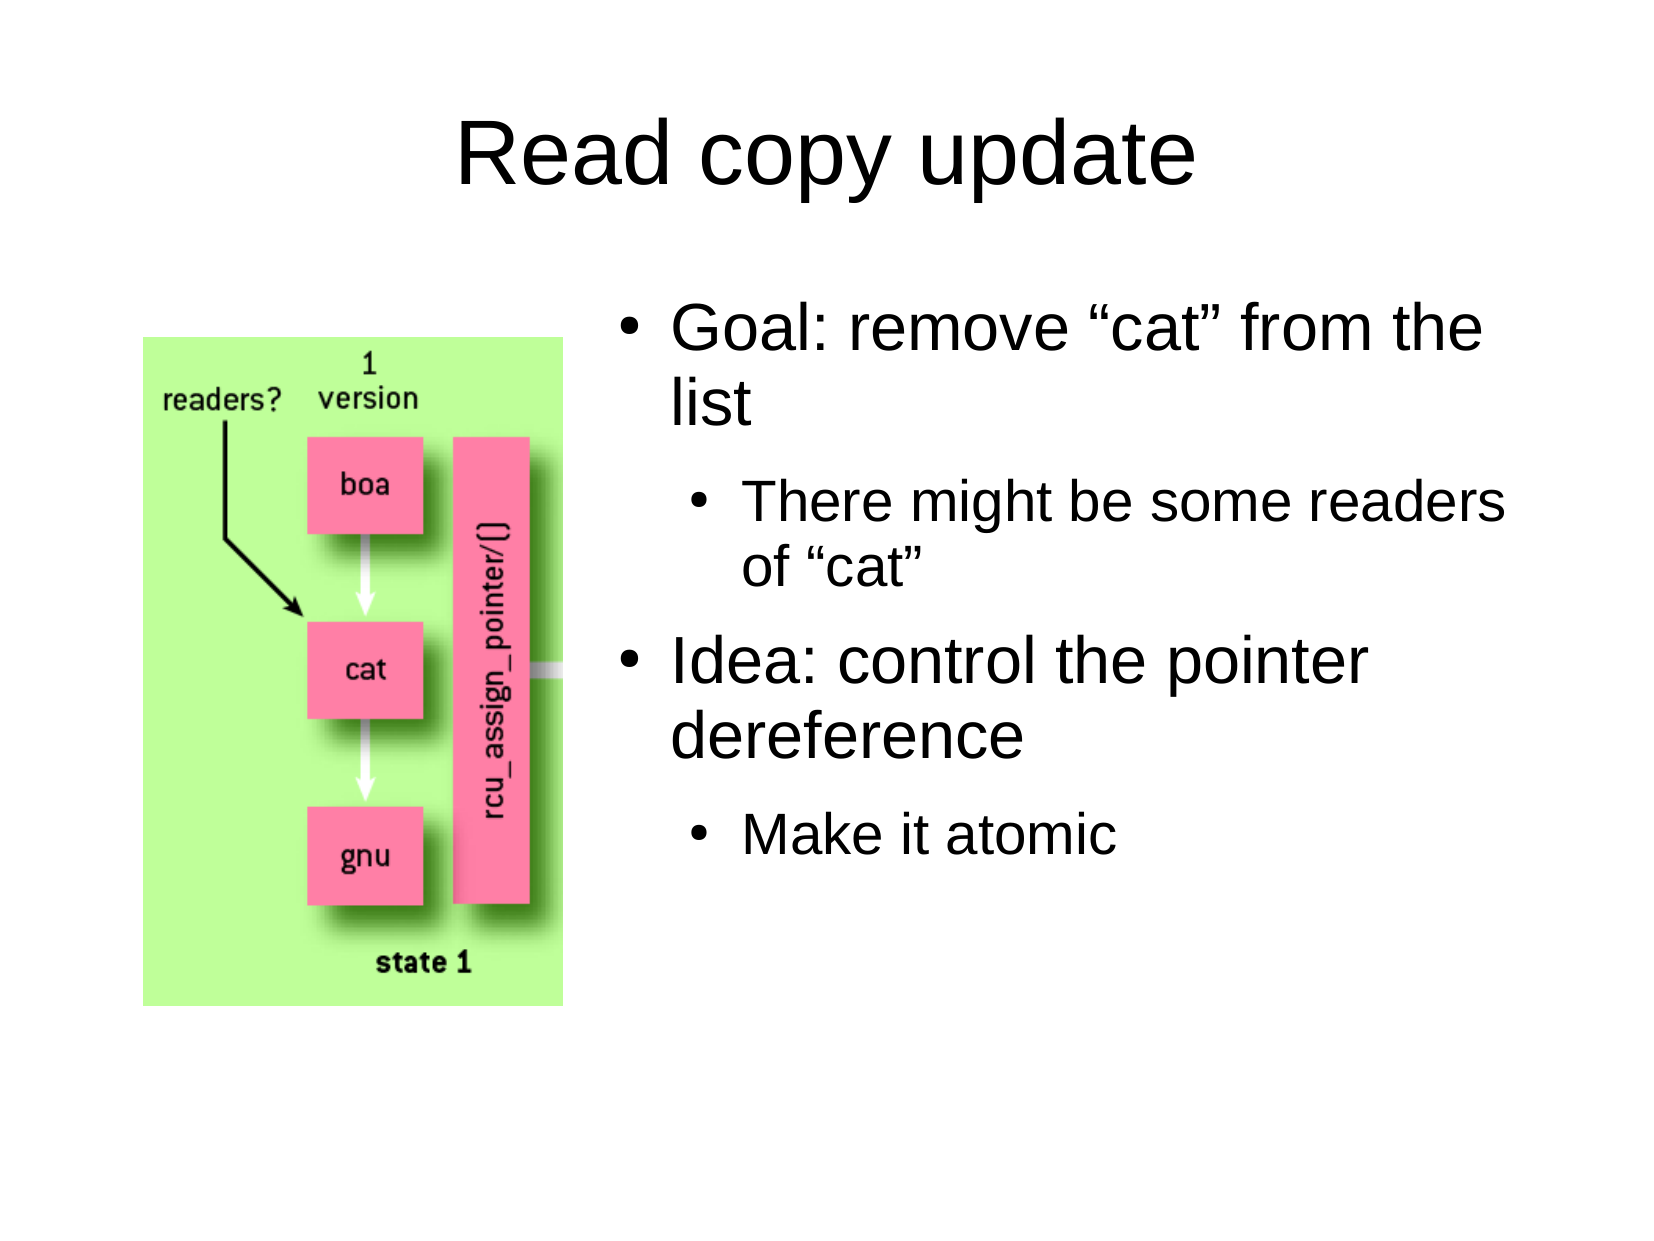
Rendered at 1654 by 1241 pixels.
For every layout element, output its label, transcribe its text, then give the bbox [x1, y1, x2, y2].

list Goal: remove “cat” from the list There might be some readers of “cat” Idea: control the pointer dereference Make it atomic [600, 290, 1572, 1201]
picture [143, 337, 563, 1006]
title Read copy update [82, 49, 1571, 257]
